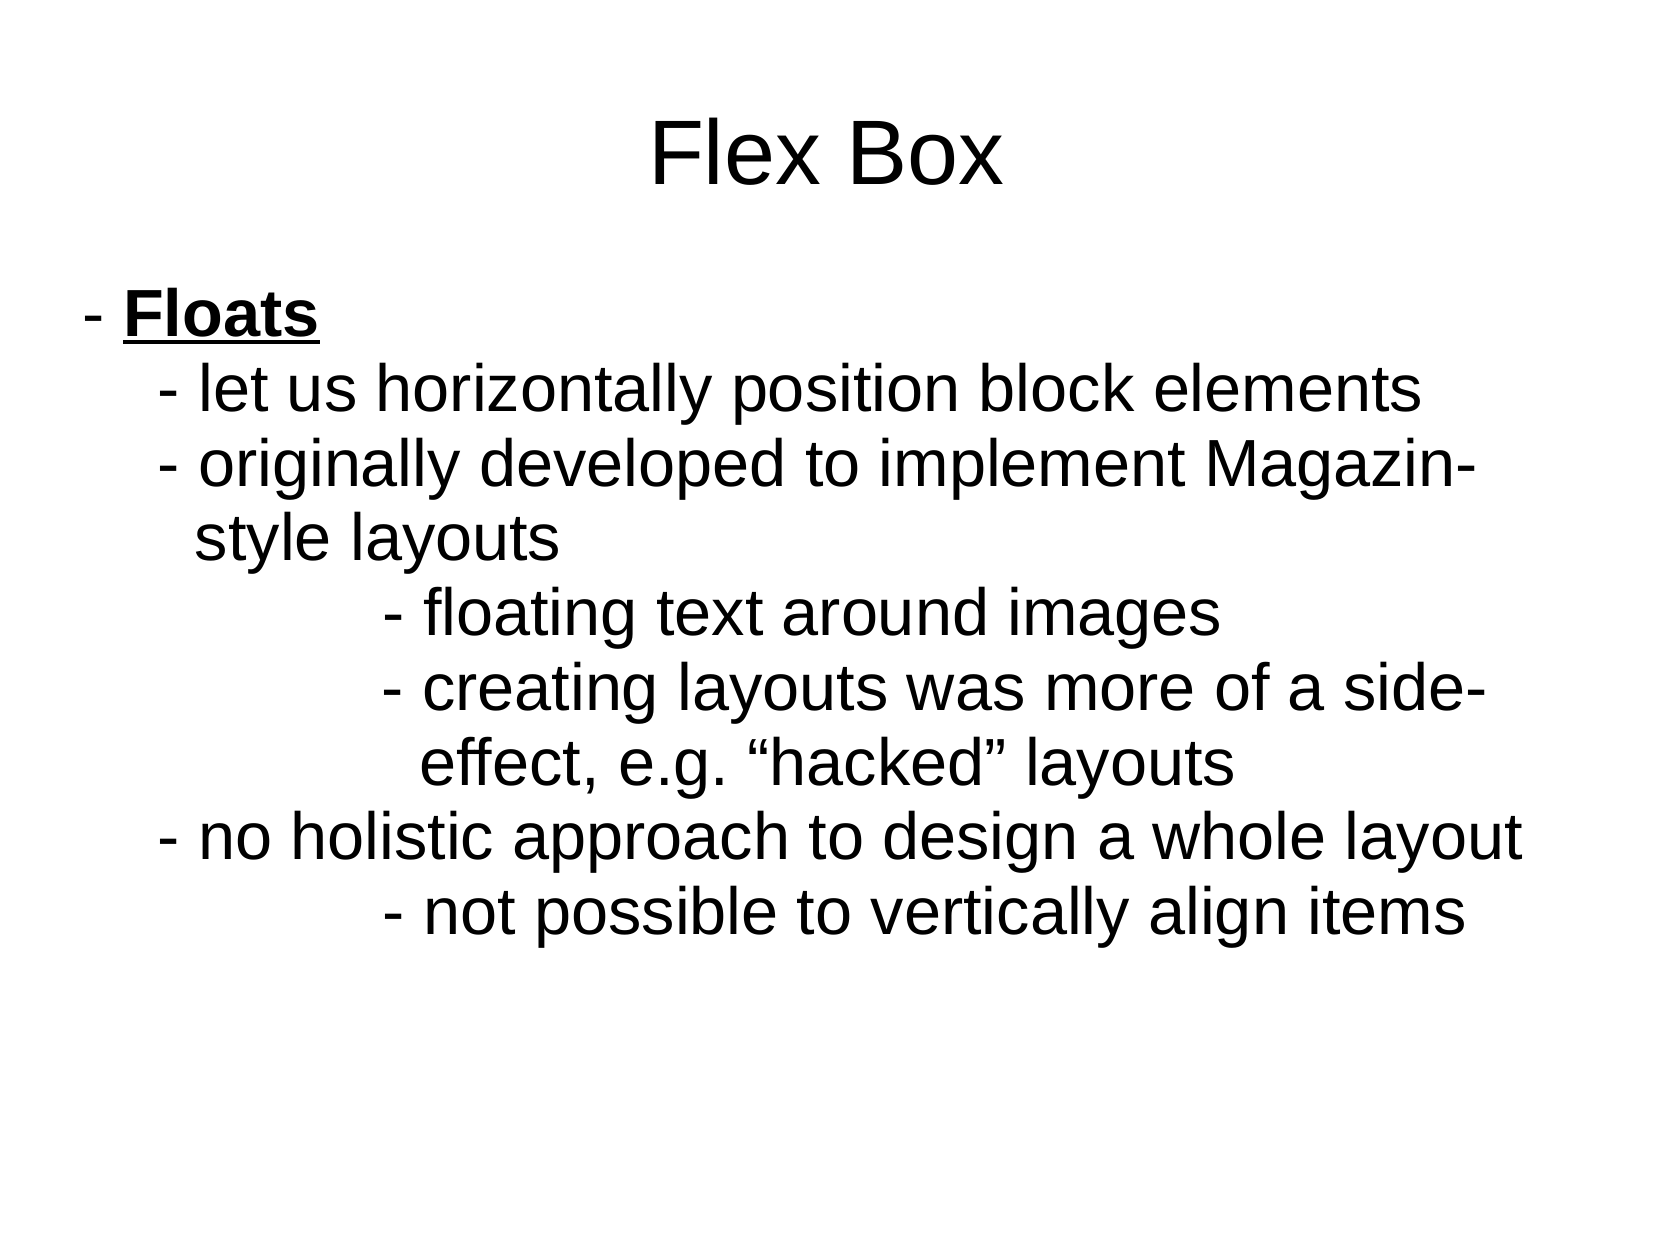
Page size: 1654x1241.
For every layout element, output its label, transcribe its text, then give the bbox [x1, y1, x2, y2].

subtitle - Floats - let us horizontally position block elements - originally developed to implement Magazin- style layouts - floating text around images - creating layouts was more of a side- effect, e.g. “hacked” layouts - no holistic approach to design a whole layout - not possible to vertically align items [82, 275, 1571, 1024]
title Flex Box [82, 49, 1571, 257]
